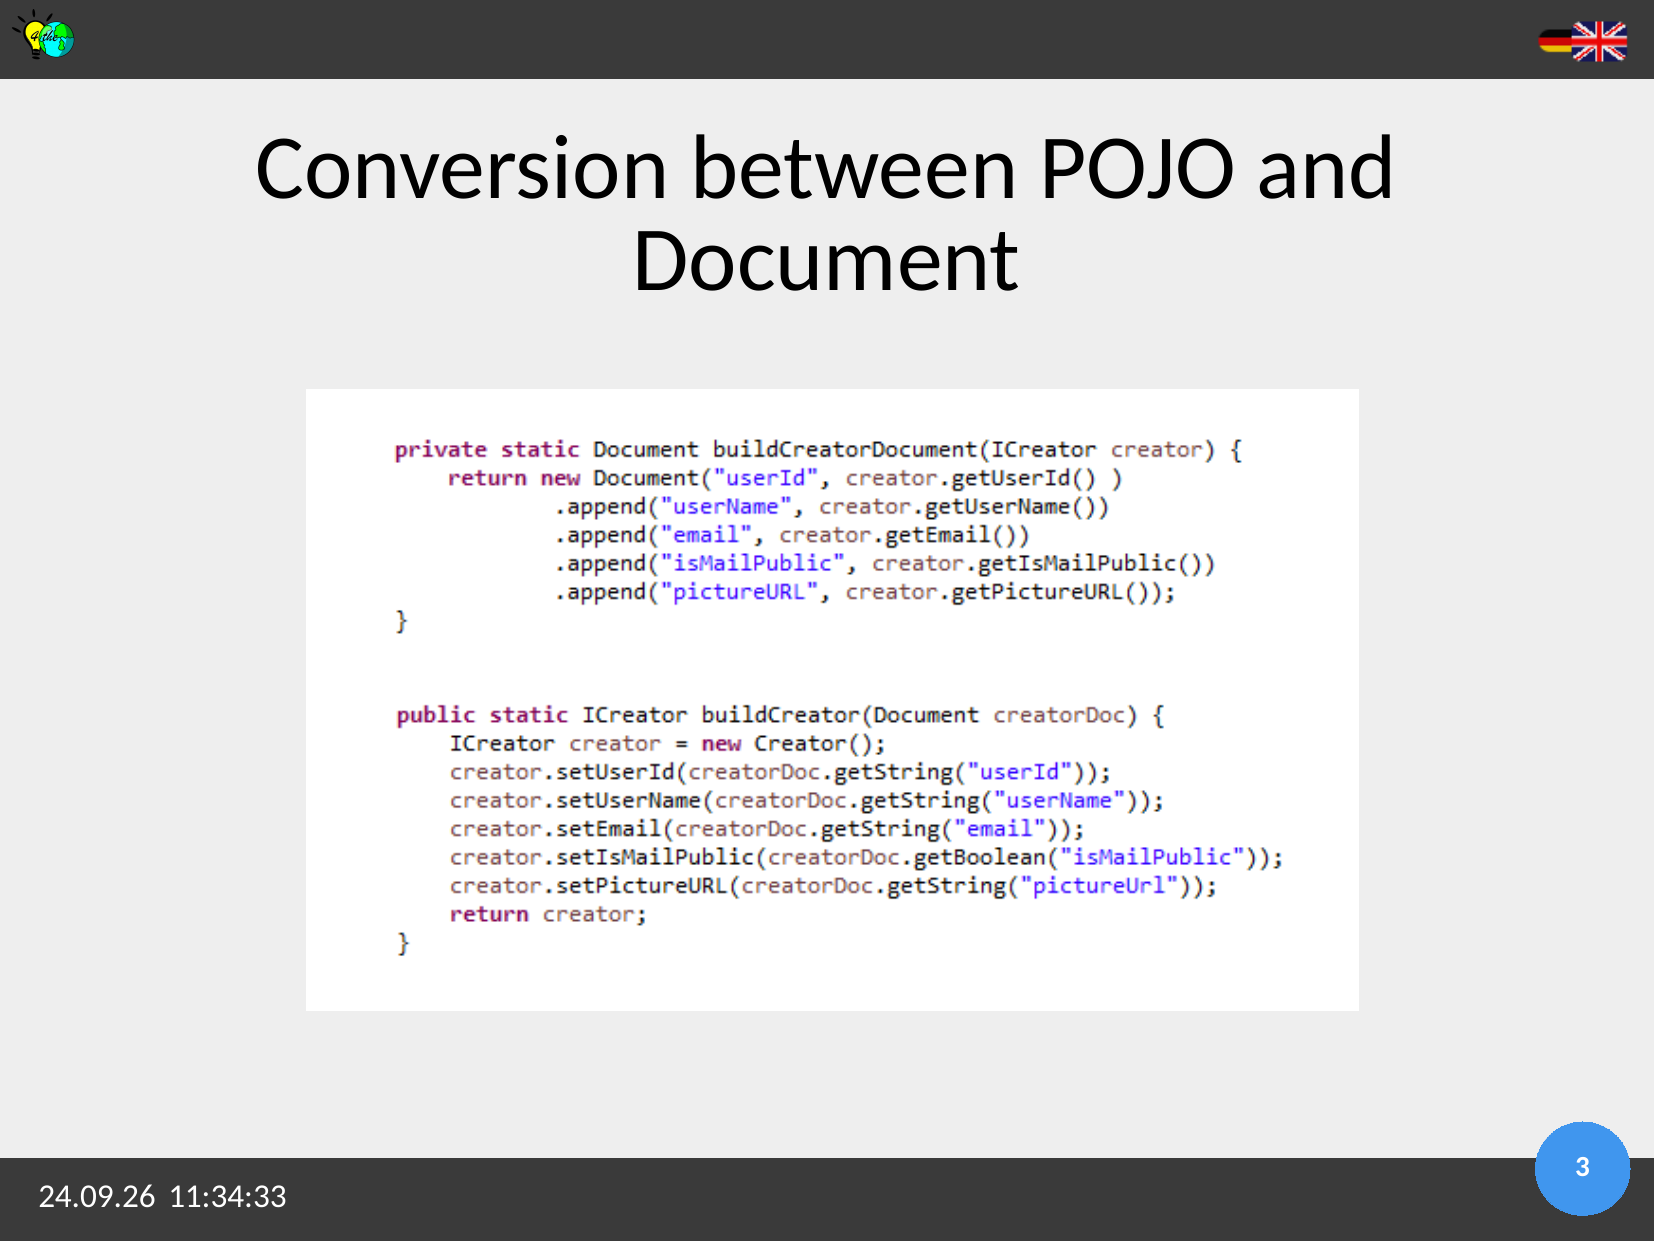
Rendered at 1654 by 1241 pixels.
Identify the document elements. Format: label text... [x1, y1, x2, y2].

picture [306, 389, 1359, 1011]
picture [2, 0, 83, 79]
title Conversion between POJO and Document [82, 109, 1571, 334]
picture [1536, 18, 1629, 64]
